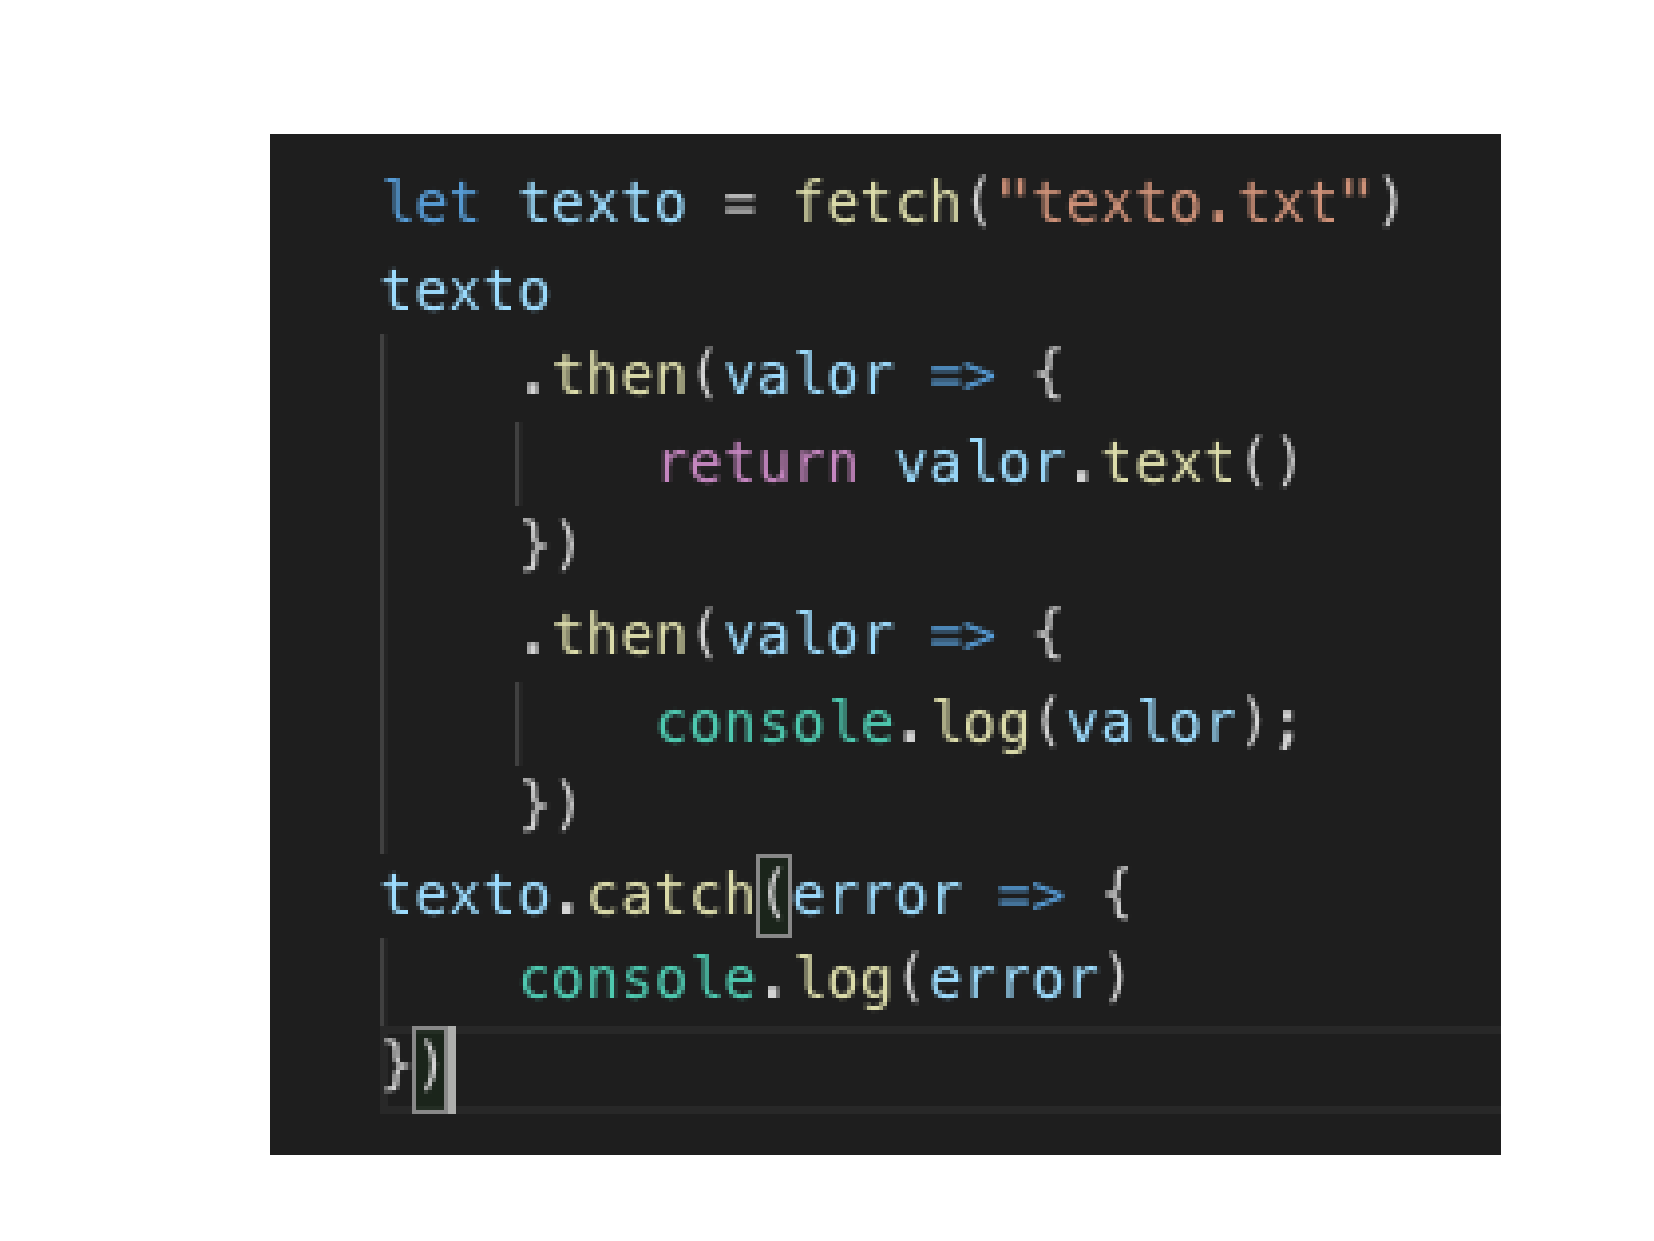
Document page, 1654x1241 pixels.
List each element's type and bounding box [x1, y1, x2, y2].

picture [270, 134, 1501, 1156]
